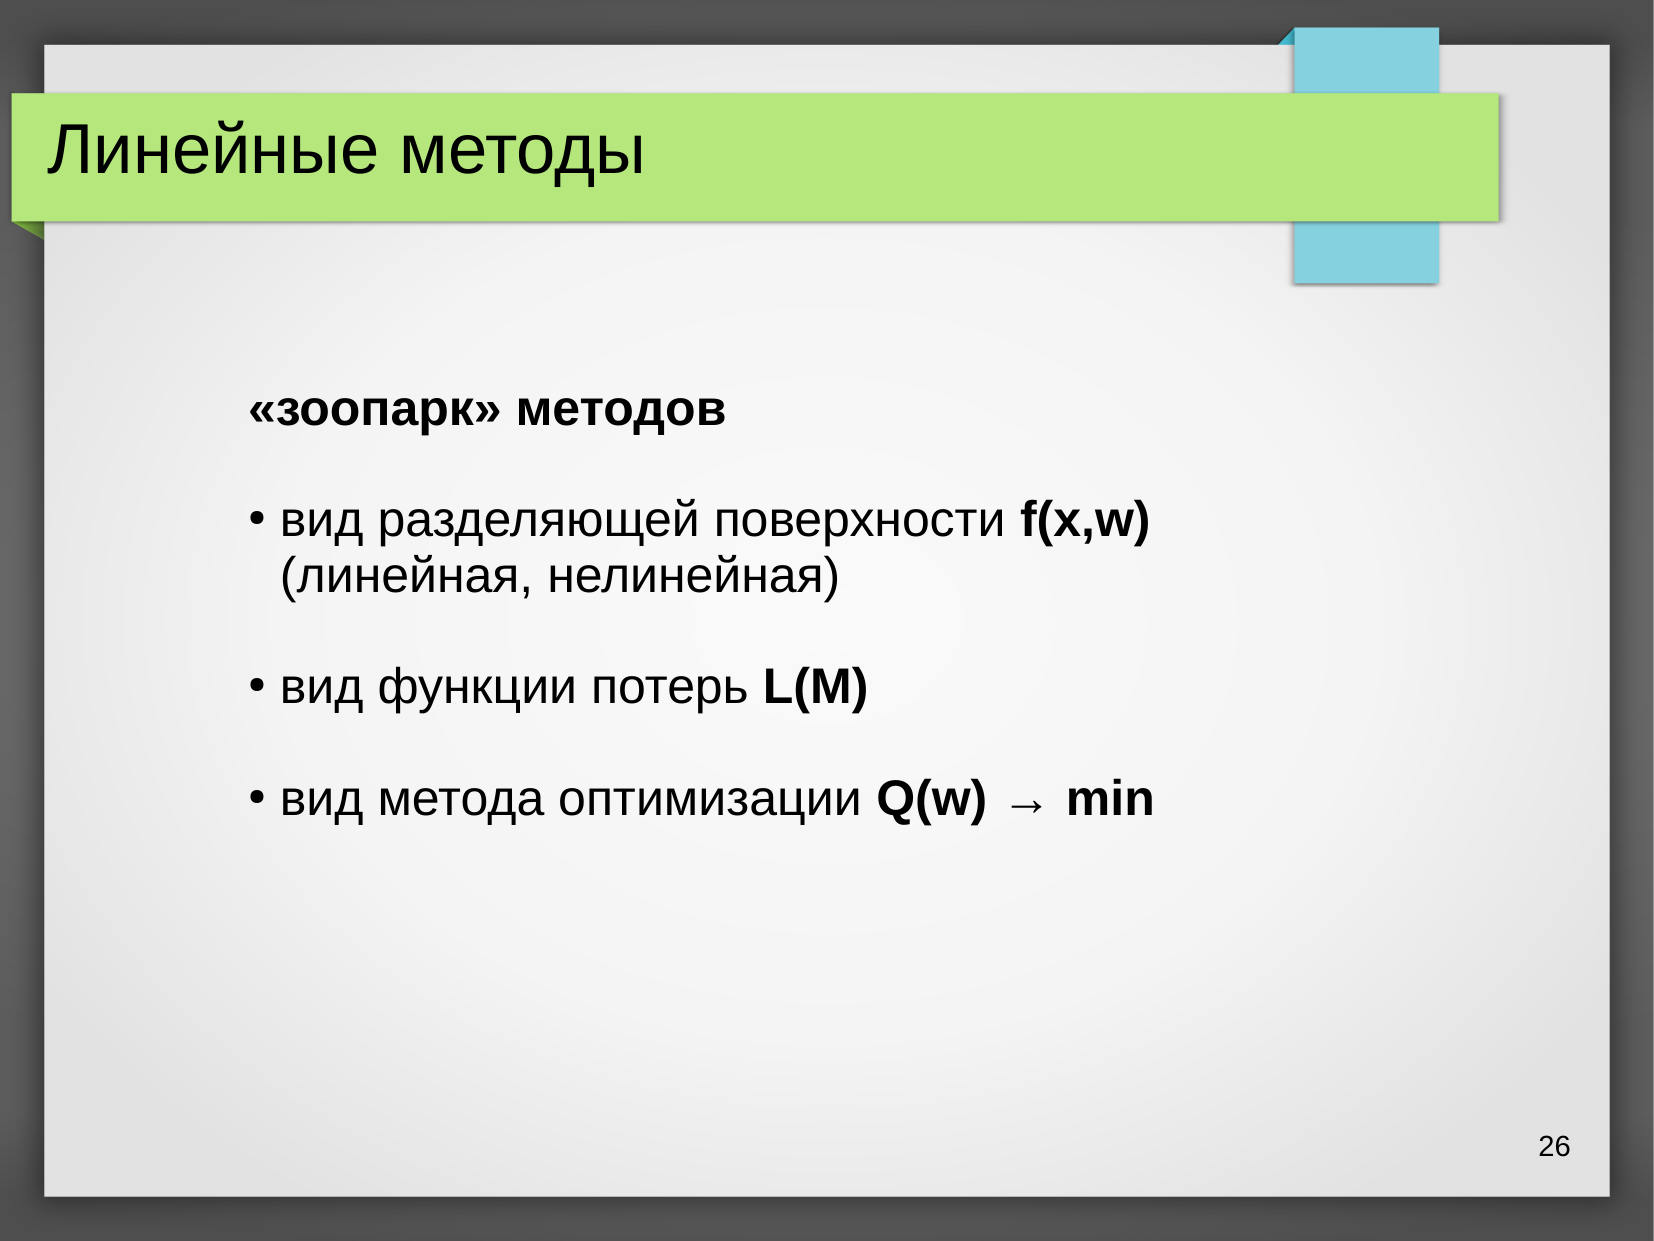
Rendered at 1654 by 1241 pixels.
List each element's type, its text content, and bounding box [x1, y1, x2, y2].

text_box «зоопарк» методов вид разделяющей поверхности f(x,w) (линейная, нелинейная) вид функции потерь L(M) вид метода оптимизации Q(w) → min [248, 351, 1382, 910]
title Линейные методы [47, 109, 1501, 189]
picture [0, 0, 1654, 1241]
